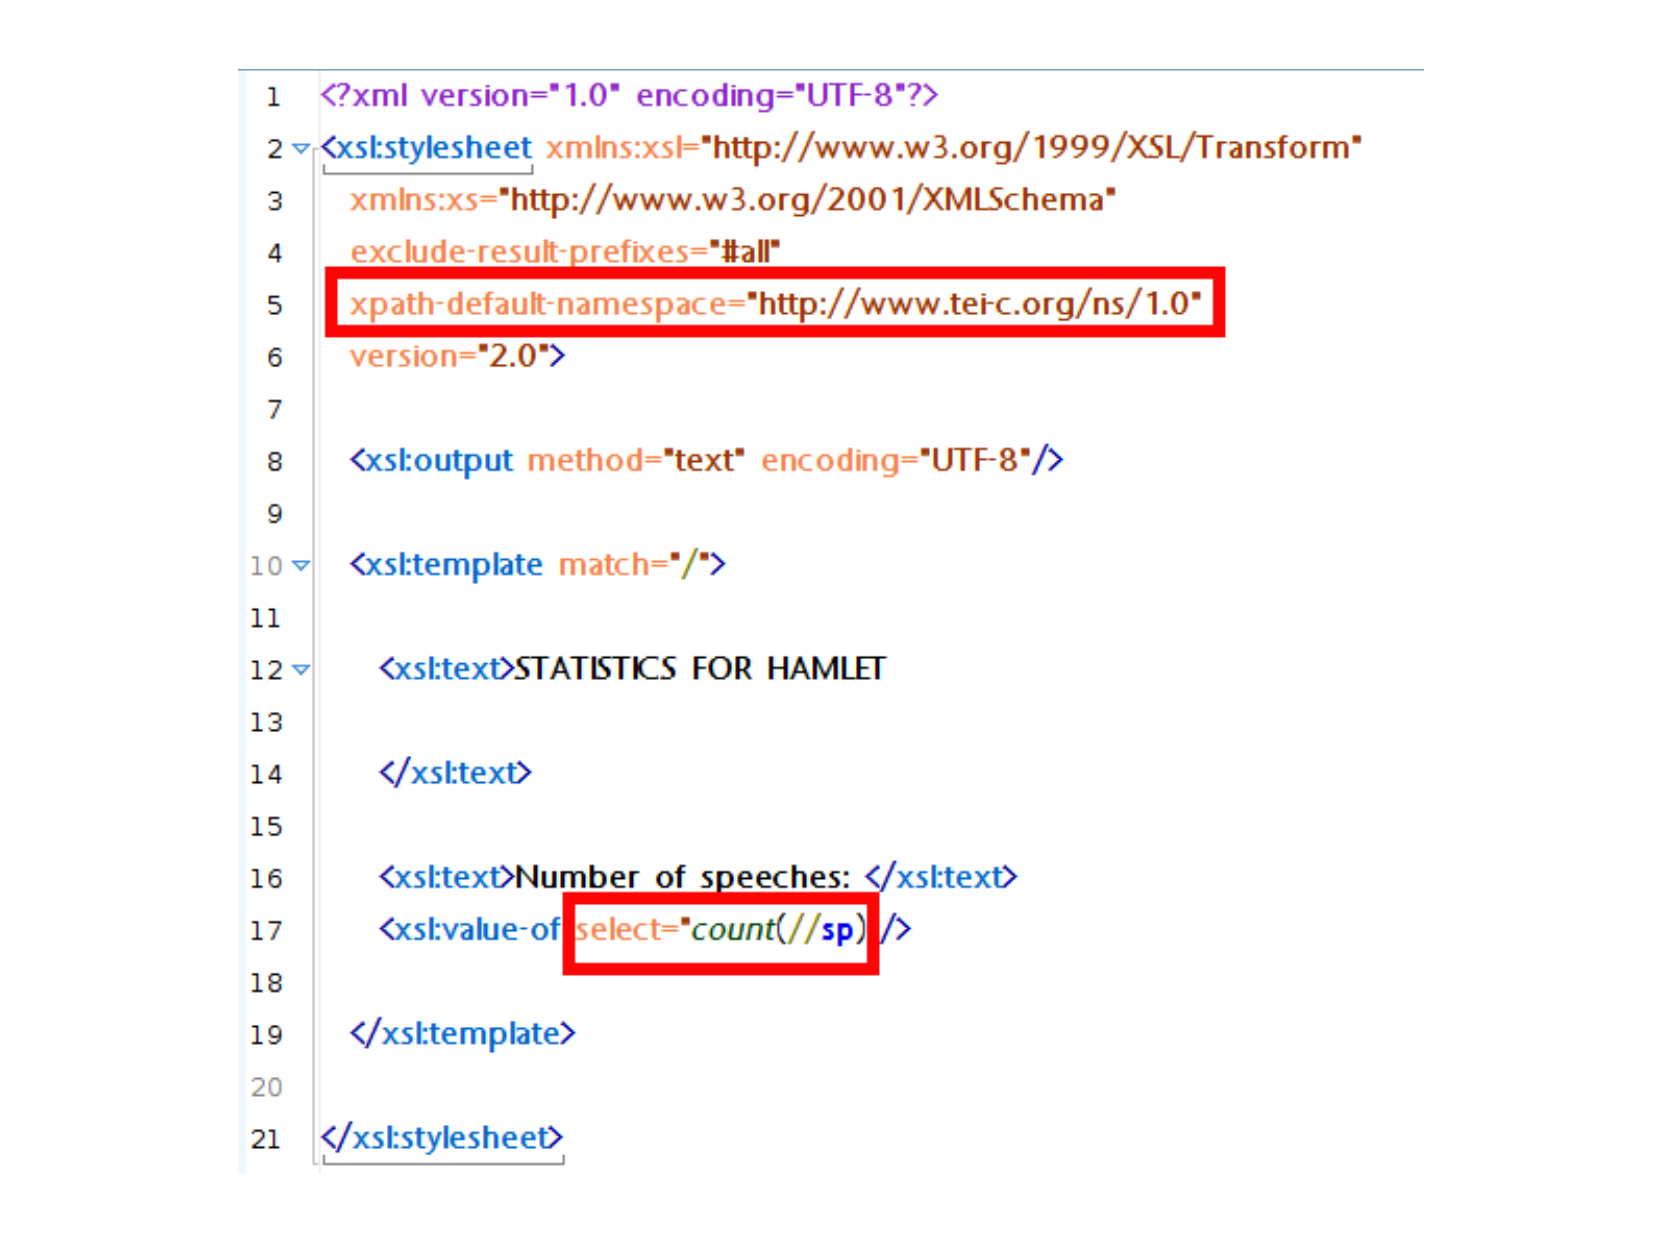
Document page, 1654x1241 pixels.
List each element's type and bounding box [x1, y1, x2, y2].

picture [238, 69, 1424, 1174]
